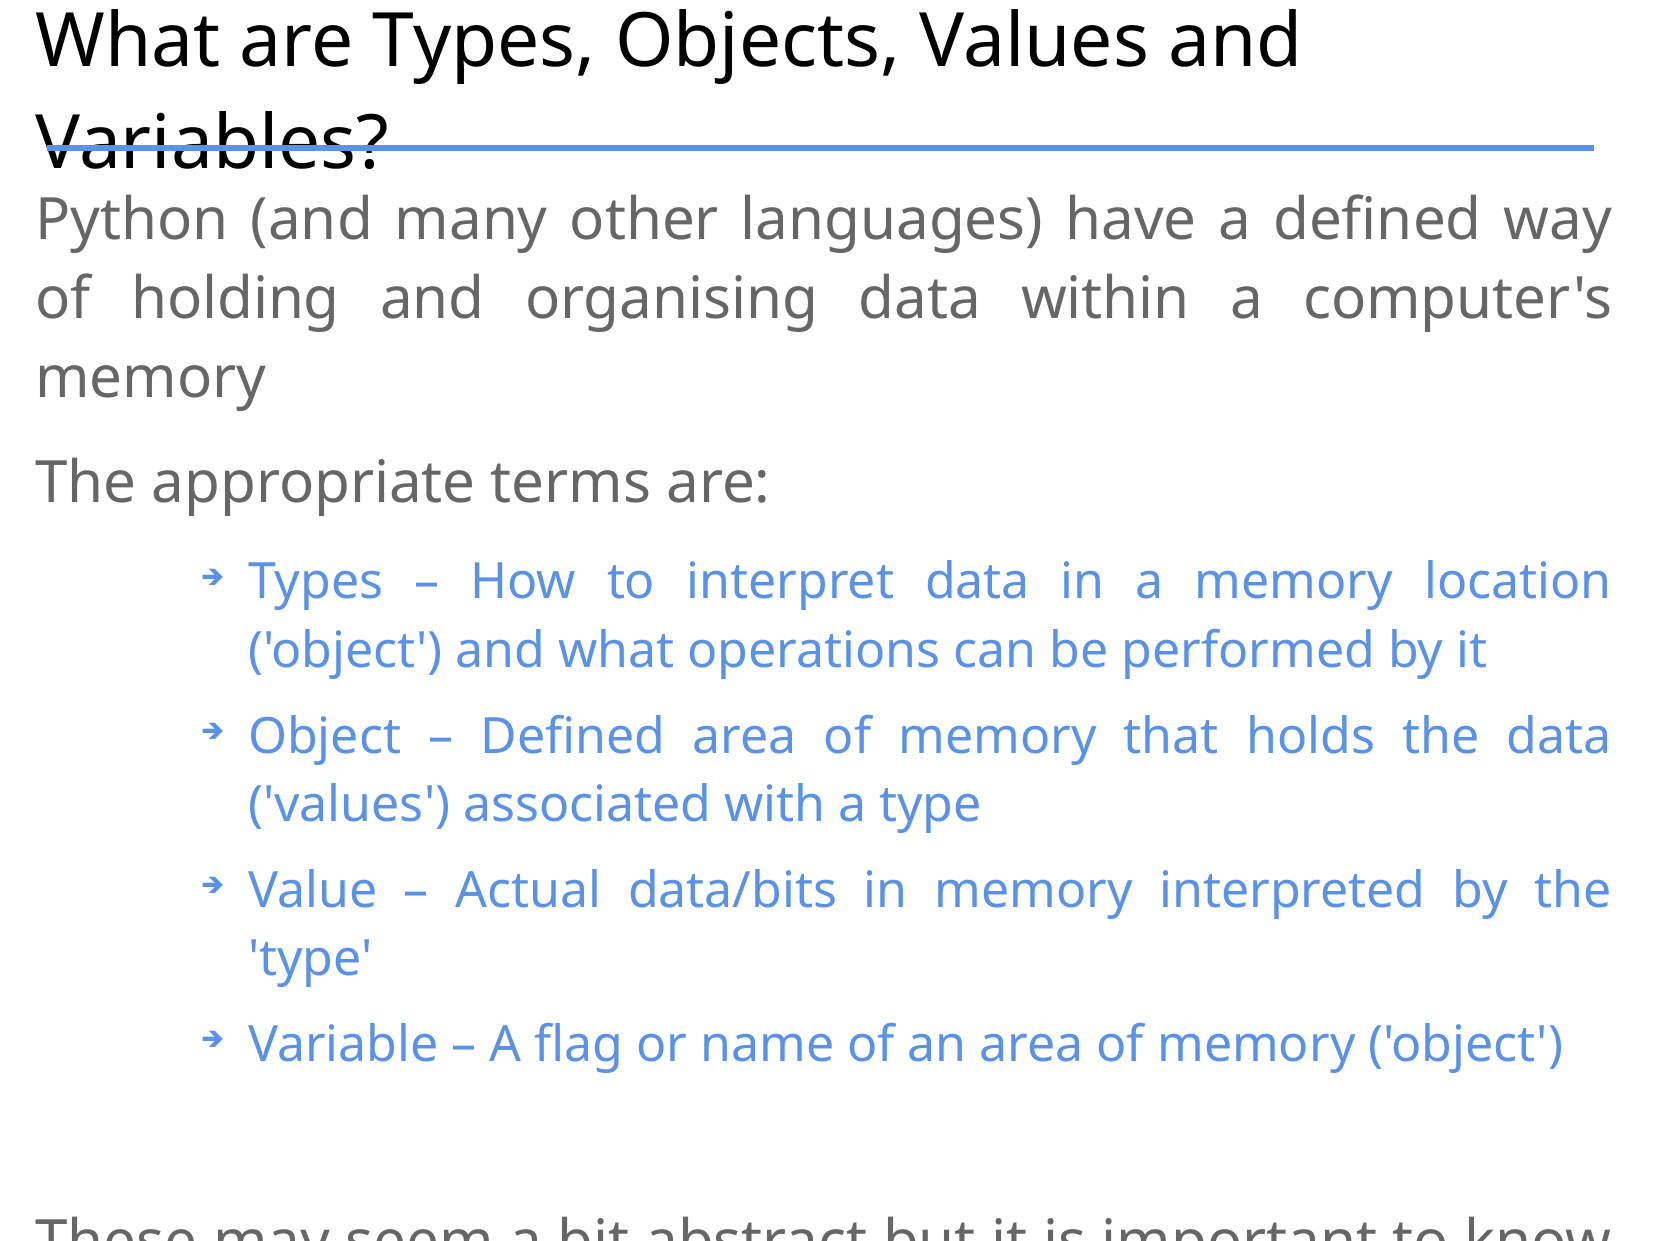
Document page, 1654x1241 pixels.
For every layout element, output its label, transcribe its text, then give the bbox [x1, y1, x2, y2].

title What are Types, Objects, Values and Variables? [35, 4, 1595, 173]
list Python (and many other languages) have a defined way of holding and organising data within a computer's memory The appropriate terms are: Types – How to interpret data in a memory location ('object') and what operations can be performed by it Object – Defined area of memory that holds the data ('values') associated with a type Value – Actual data/bits in memory interpreted by the 'type' Variable – A flag or name of an area of memory ('object') These may seem a bit abstract but it is important to know the difference as we progress to avoid confusion later! [35, 177, 1613, 1188]
